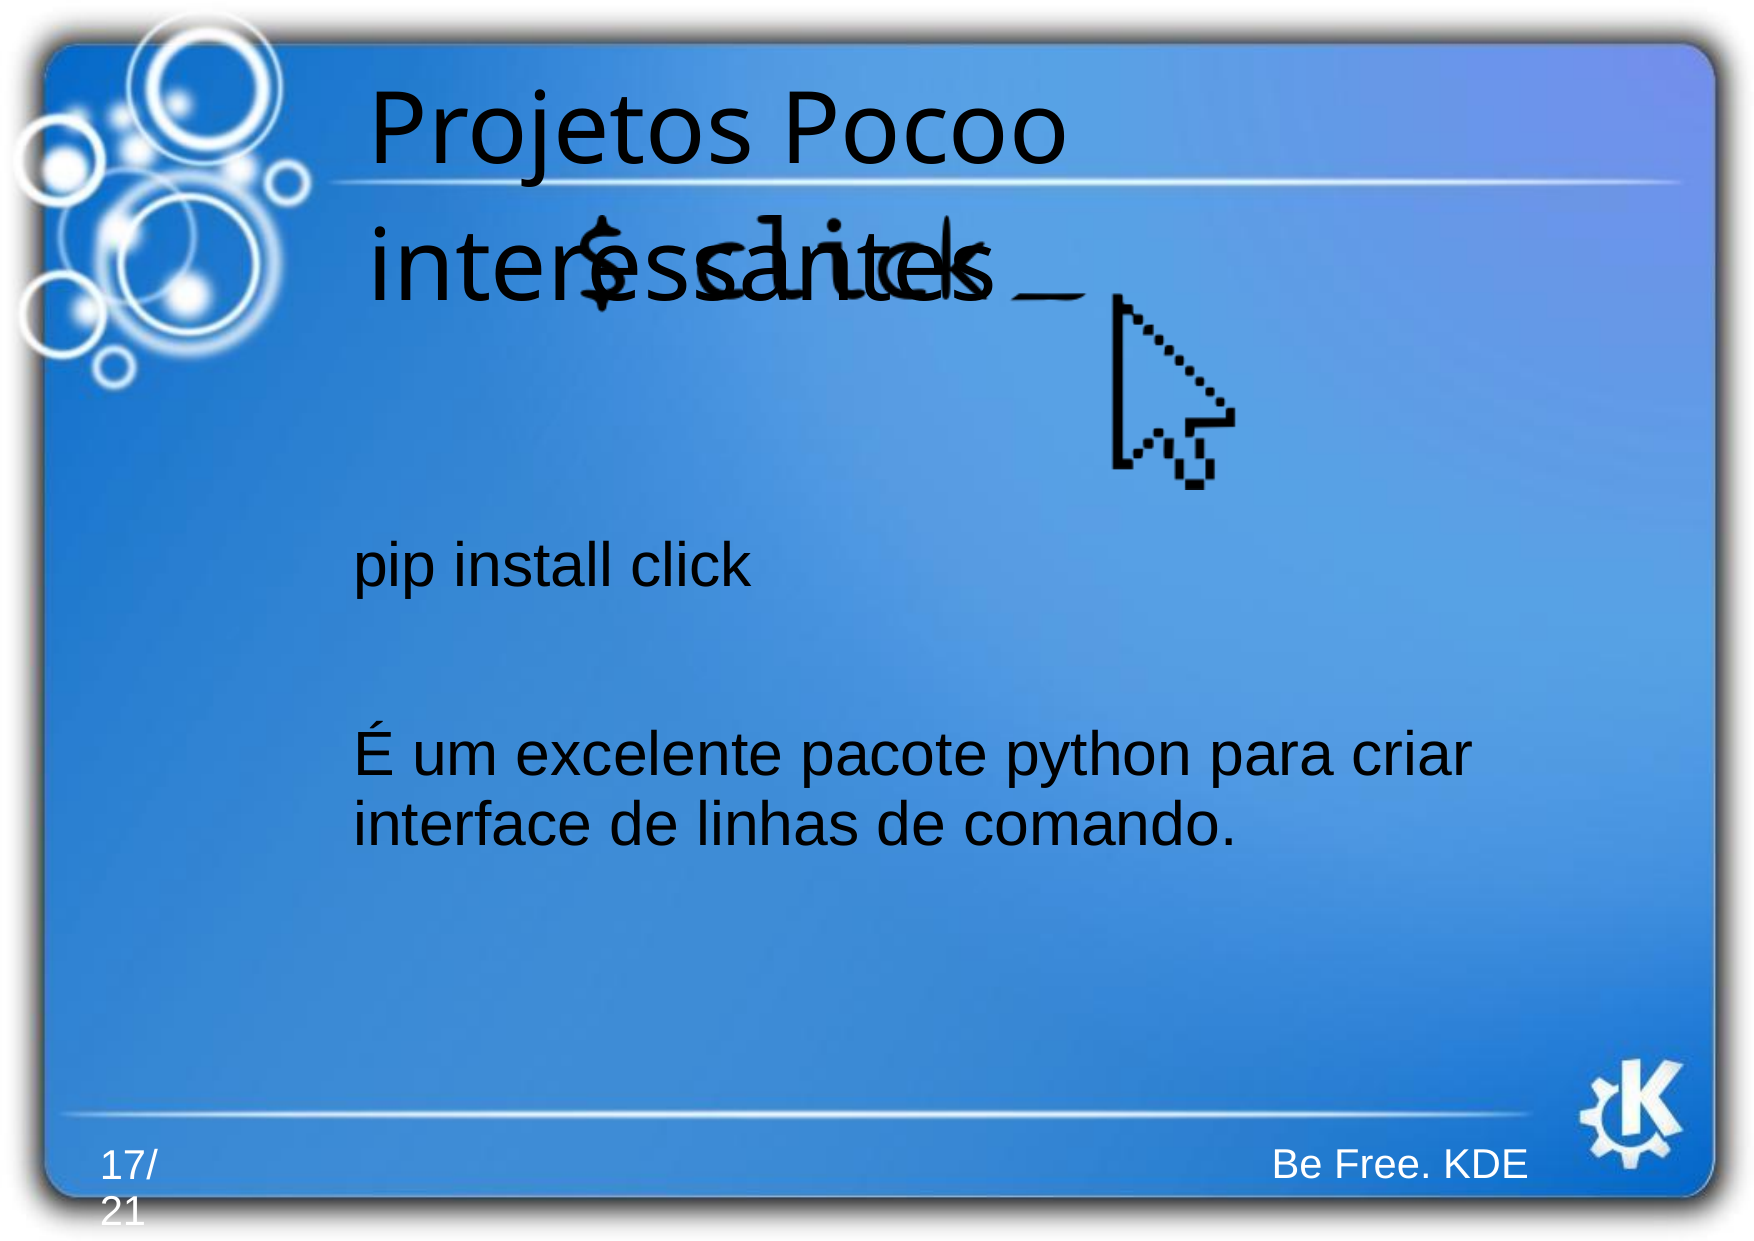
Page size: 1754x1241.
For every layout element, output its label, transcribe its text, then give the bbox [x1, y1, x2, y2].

picture [0, 0, 1754, 1241]
list pip install click É um excelente pacote python para criar interface de linhas de comando. [338, 238, 1637, 1033]
title Projetos Pocoo interessantes [352, 49, 1651, 174]
